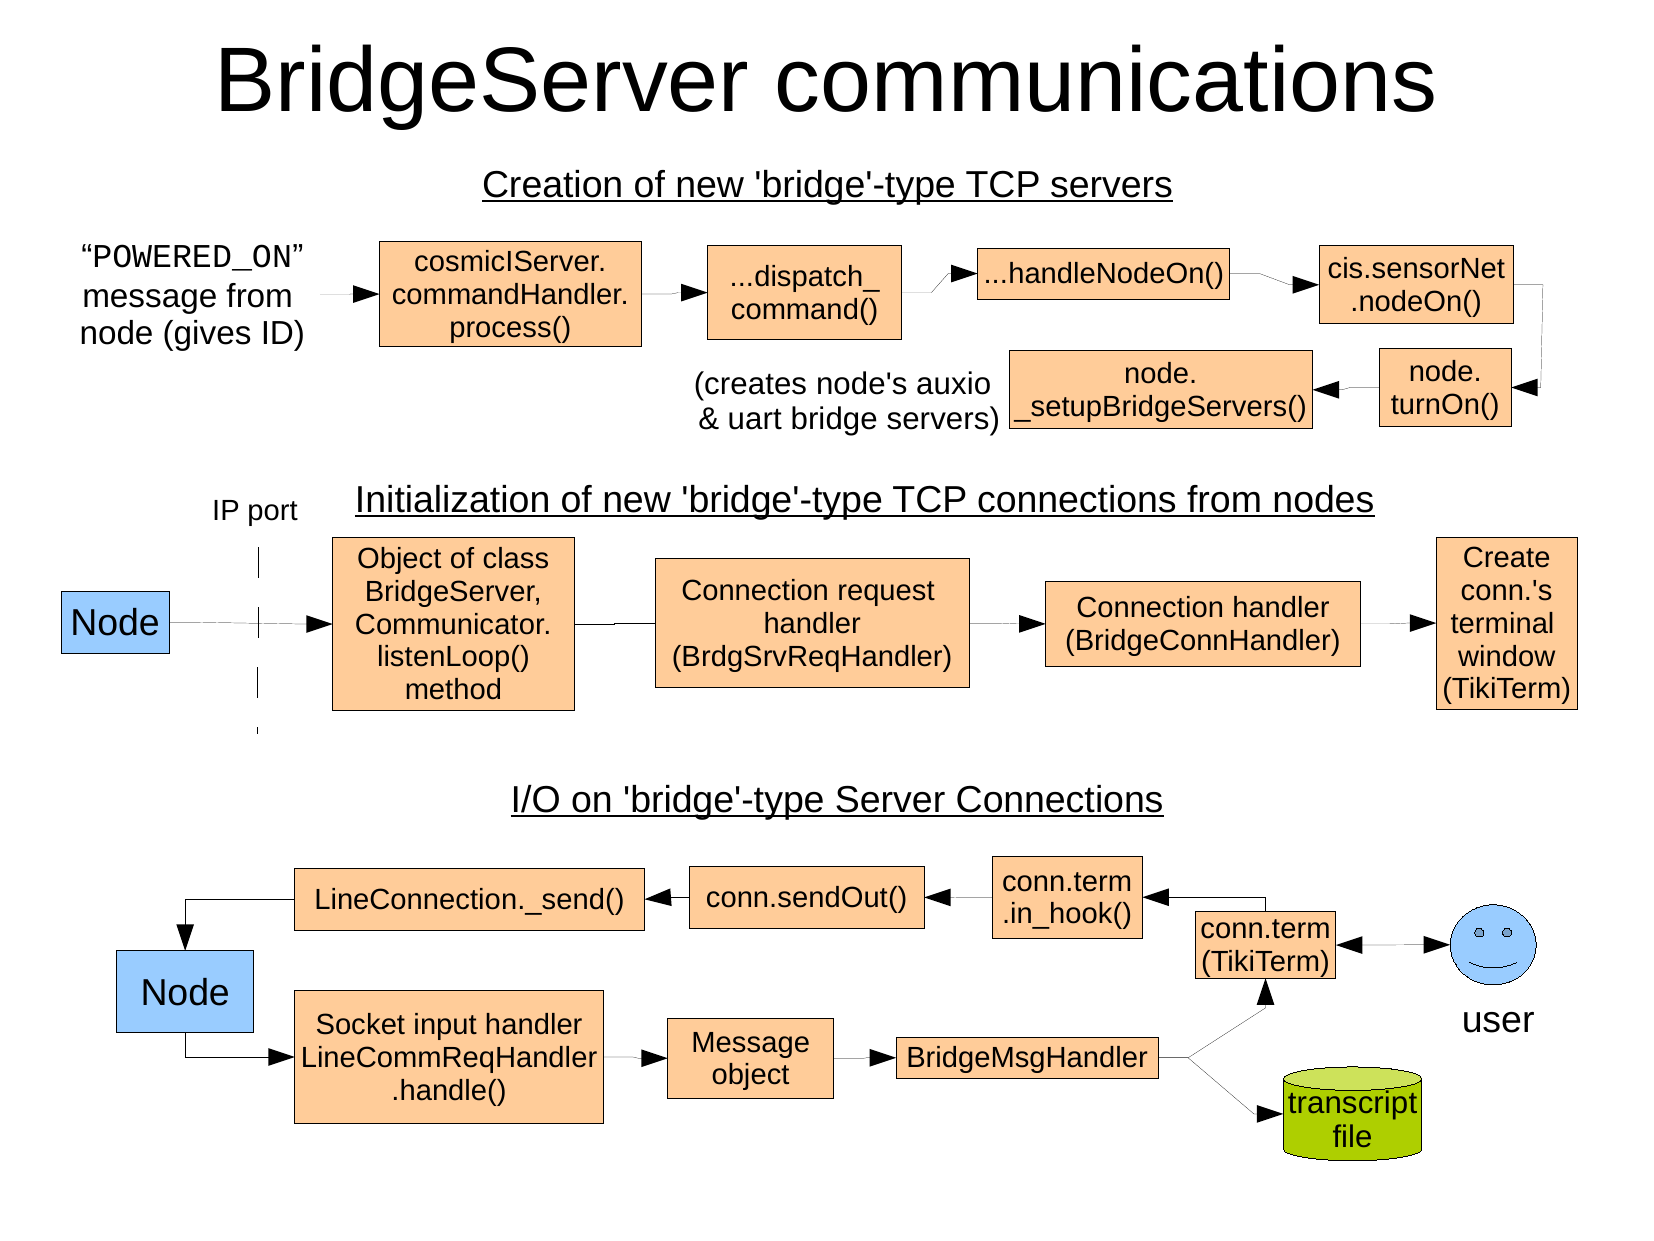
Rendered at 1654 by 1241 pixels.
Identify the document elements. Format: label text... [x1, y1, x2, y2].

text_box IP port [197, 486, 313, 535]
text_box Socket input handler LineCommReqHandler .handle() [294, 990, 604, 1124]
text_box transcript file [1283, 1080, 1422, 1161]
text_box BridgeMsgHandler [896, 1037, 1159, 1079]
text_box Create conn.'s terminal window (TikiTerm) [1436, 537, 1578, 710]
text_box [1116, 851, 1147, 896]
text_box cis.sensorNet .nodeOn() [1319, 245, 1514, 324]
text_box [1116, 898, 1147, 951]
text_box node. _setupBridgeServers() [1009, 350, 1313, 429]
text_box “POWERED_ON” message from node (gives ID) [64, 229, 321, 359]
text_box ...handleNodeOn() [977, 248, 1230, 300]
text_box cosmicIServer. commandHandler. process() [379, 241, 642, 347]
text_box LineConnection._send() [294, 868, 645, 931]
text_box [1450, 904, 1537, 985]
title BridgeServer communications [82, 28, 1571, 132]
text_box Connection handler (BridgeConnHandler) [1045, 581, 1361, 667]
text_box node. turnOn() [1379, 348, 1512, 427]
text_box Initialization of new 'bridge'-type TCP connections from nodes [340, 471, 1389, 529]
text_box Node [61, 591, 170, 654]
text_box conn.term (TikiTerm) [1195, 911, 1336, 979]
text_box Message object [667, 1018, 834, 1099]
text_box conn.term .in_hook() [992, 856, 1143, 939]
text_box ...dispatch_ command() [707, 245, 902, 340]
text_box (creates node's auxio & uart bridge servers) [678, 359, 1016, 444]
text_box conn.sendOut() [689, 866, 925, 929]
text_box I/O on 'bridge'-type Server Connections [495, 771, 1179, 829]
text_box user [1447, 991, 1550, 1048]
text_box Connection request handler (BrdgSrvReqHandler) [655, 558, 970, 688]
text_box Object of class BridgeServer, Communicator. listenLoop() method [332, 537, 575, 711]
text_box Node [116, 950, 254, 1033]
text_box Creation of new 'bridge'-type TCP servers [467, 156, 1188, 213]
